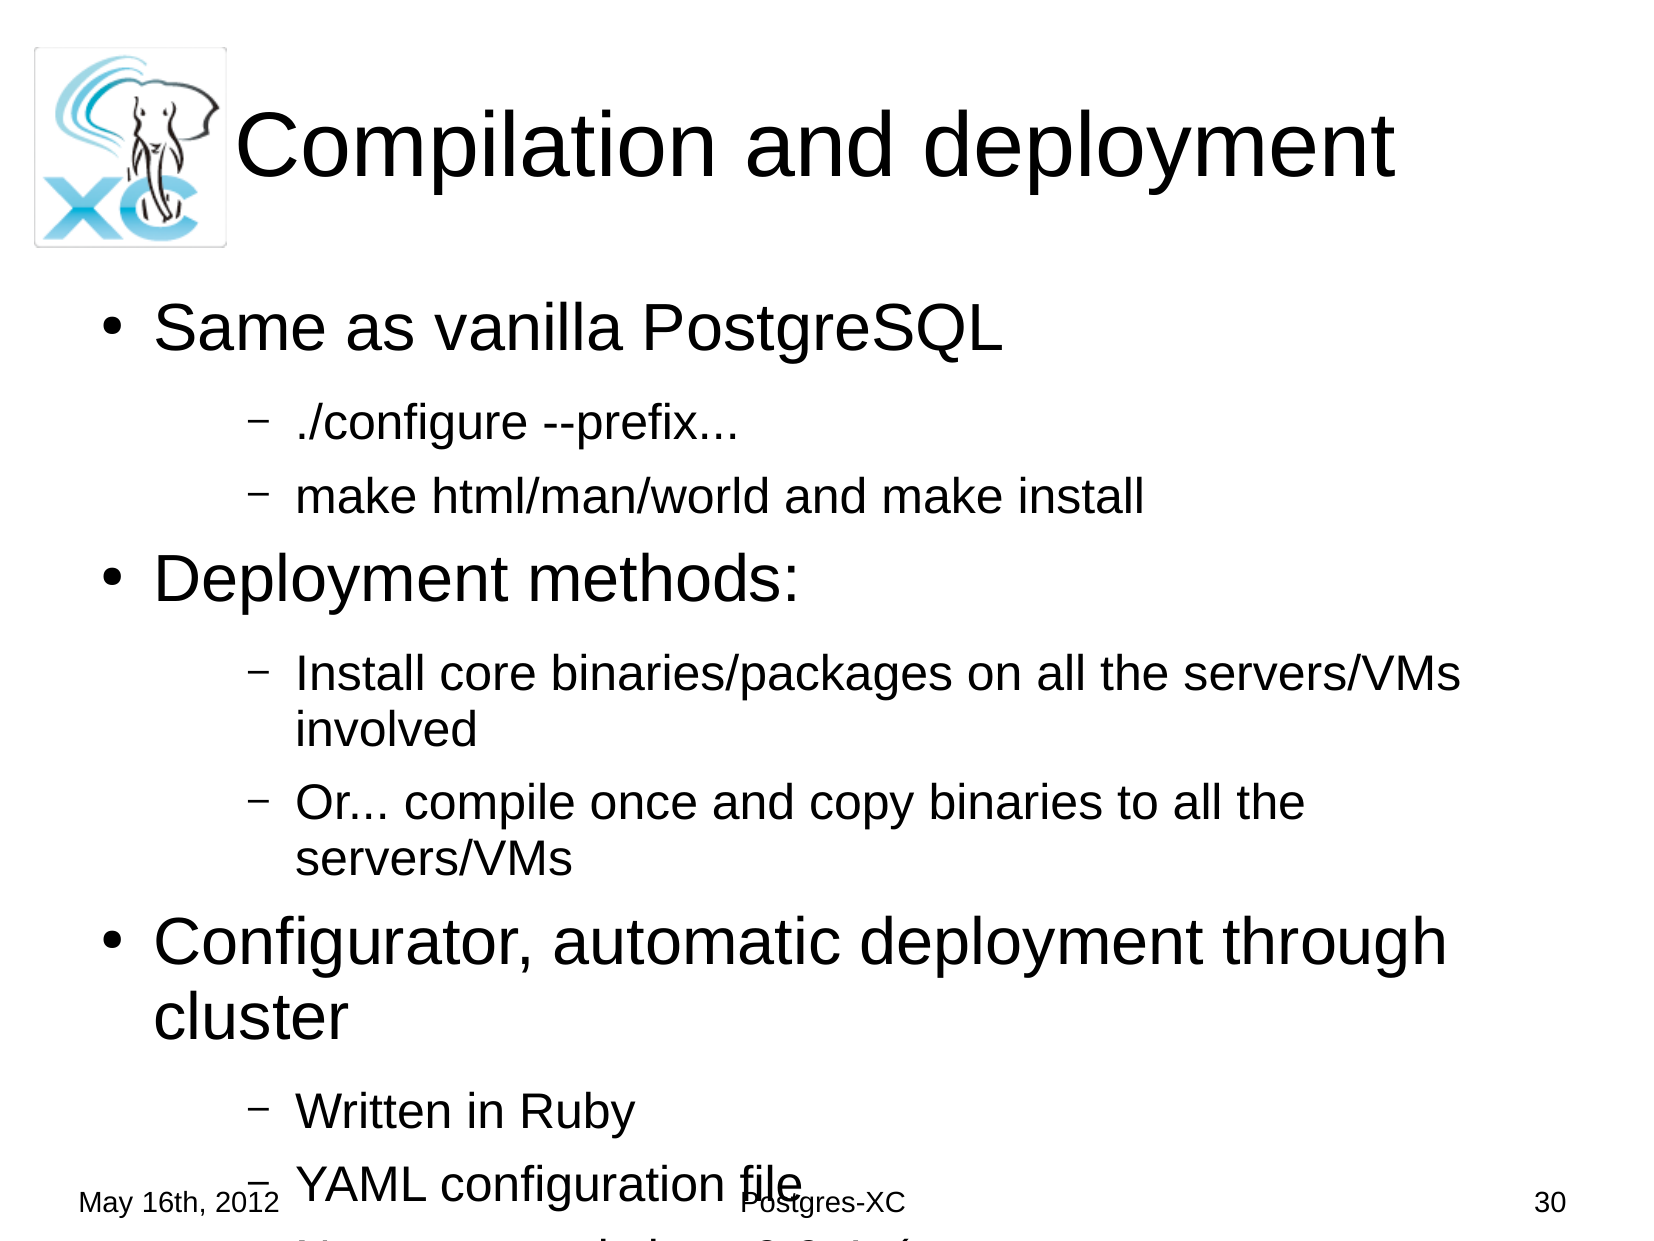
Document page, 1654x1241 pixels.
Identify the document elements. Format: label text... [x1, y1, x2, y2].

list Same as vanilla PostgreSQL ./configure --prefix... make html/man/world and make install Deployment methods: Install core binaries/packages on all the servers/VMs involved Or... compile once and copy binaries to all the servers/VMs Configurator, automatic deployment through cluster Written in Ruby YAML configuration file Not supported since 0.9.4 :( [82, 290, 1571, 1241]
picture [34, 47, 227, 248]
title Compilation and deployment [234, 40, 1599, 248]
